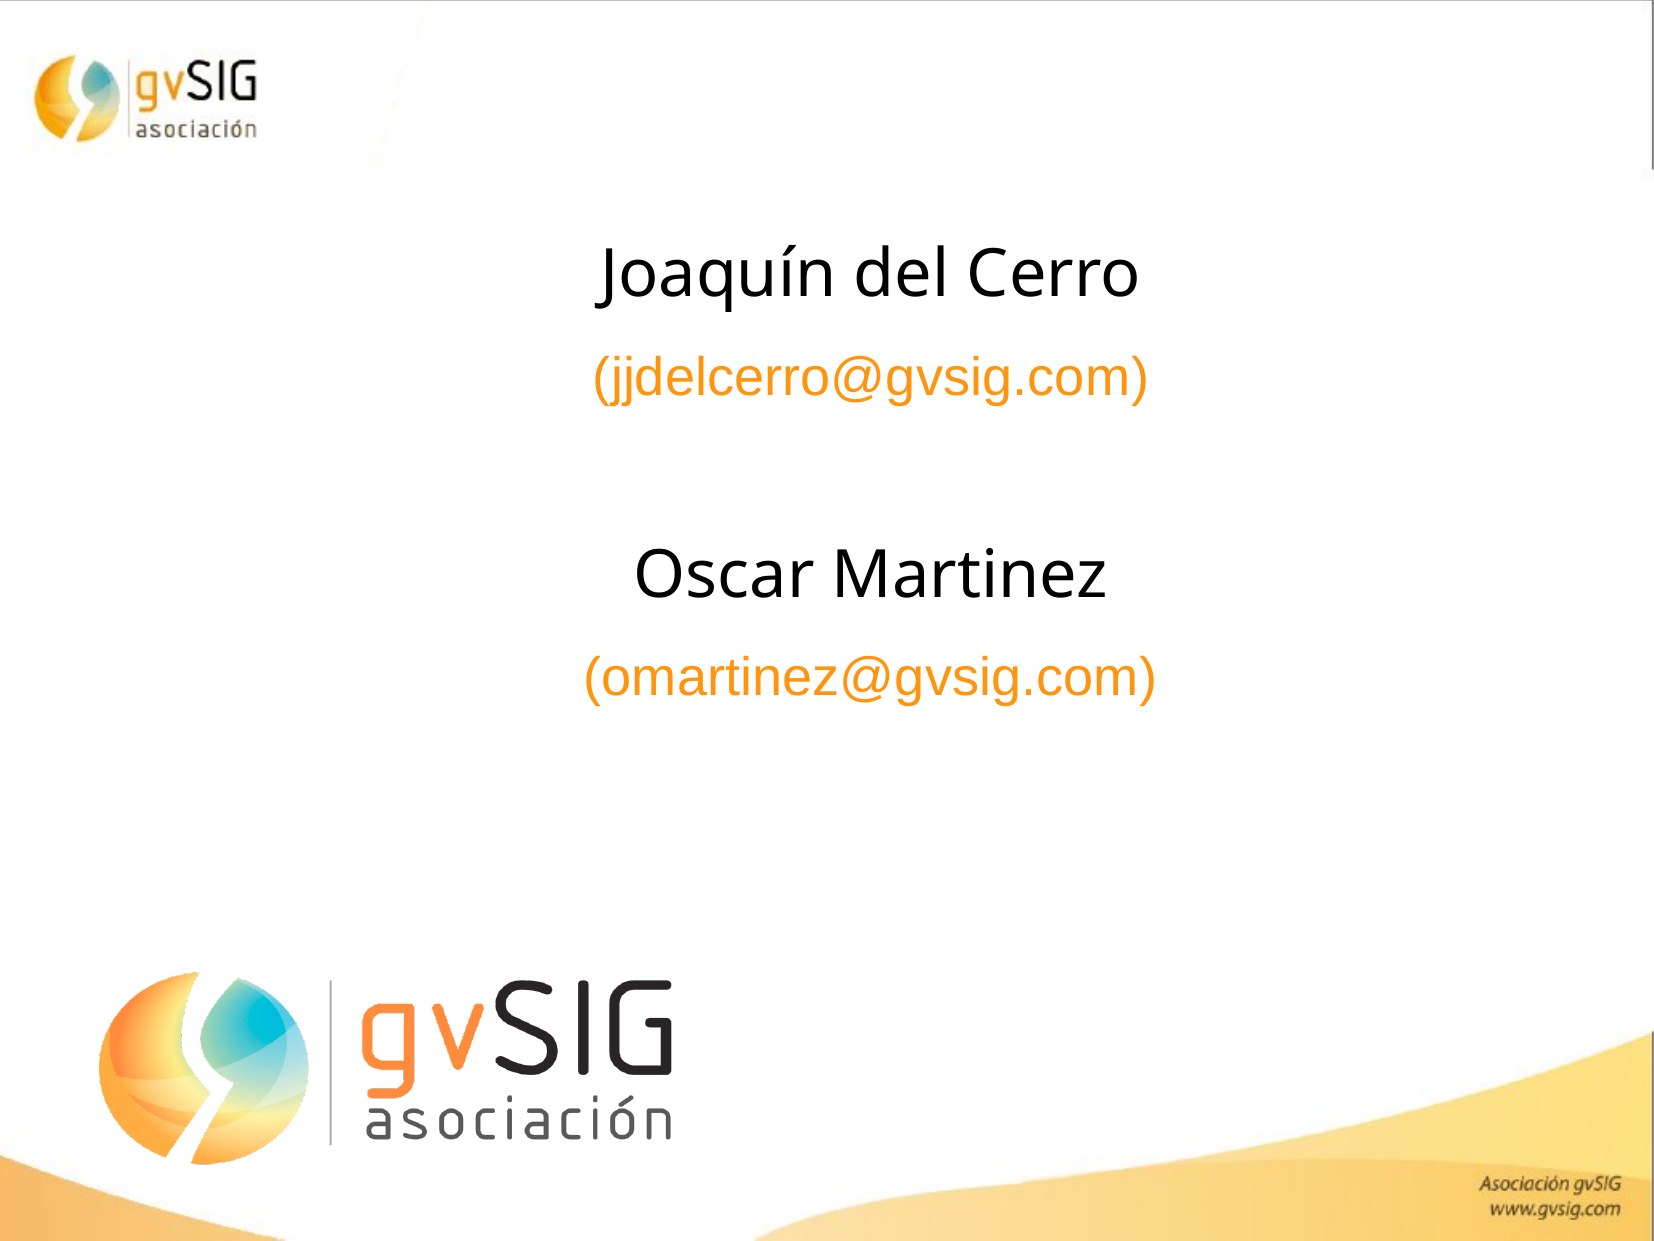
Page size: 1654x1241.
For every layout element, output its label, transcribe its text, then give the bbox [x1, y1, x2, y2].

picture [0, 0, 1654, 1241]
list Joaquín del Cerro (jjdelcerro@gvsig.com) Oscar Martinez (omartinez@gvsig.com) [507, 225, 1235, 945]
